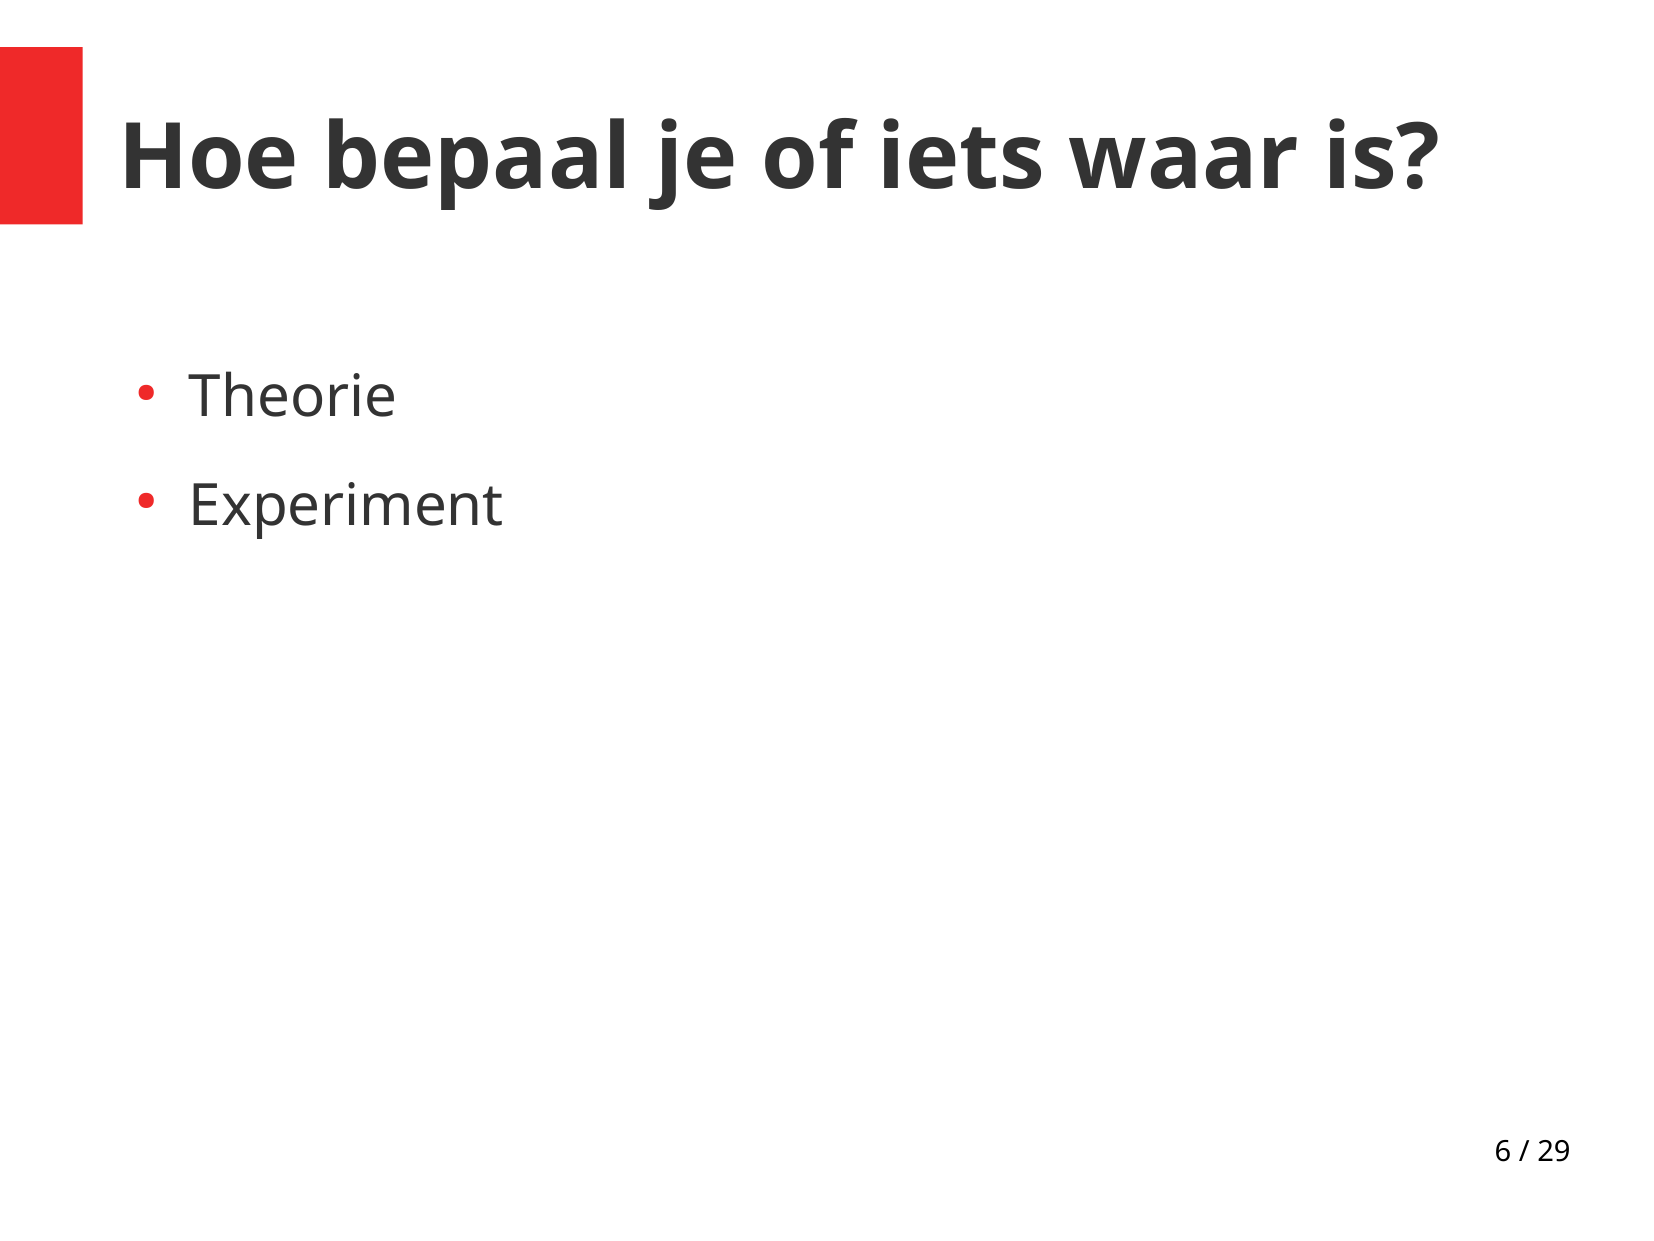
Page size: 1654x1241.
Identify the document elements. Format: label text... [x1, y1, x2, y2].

list Theorie Experiment [118, 354, 1536, 1074]
title Hoe bepaal je of iets waar is? [118, 49, 1571, 257]
